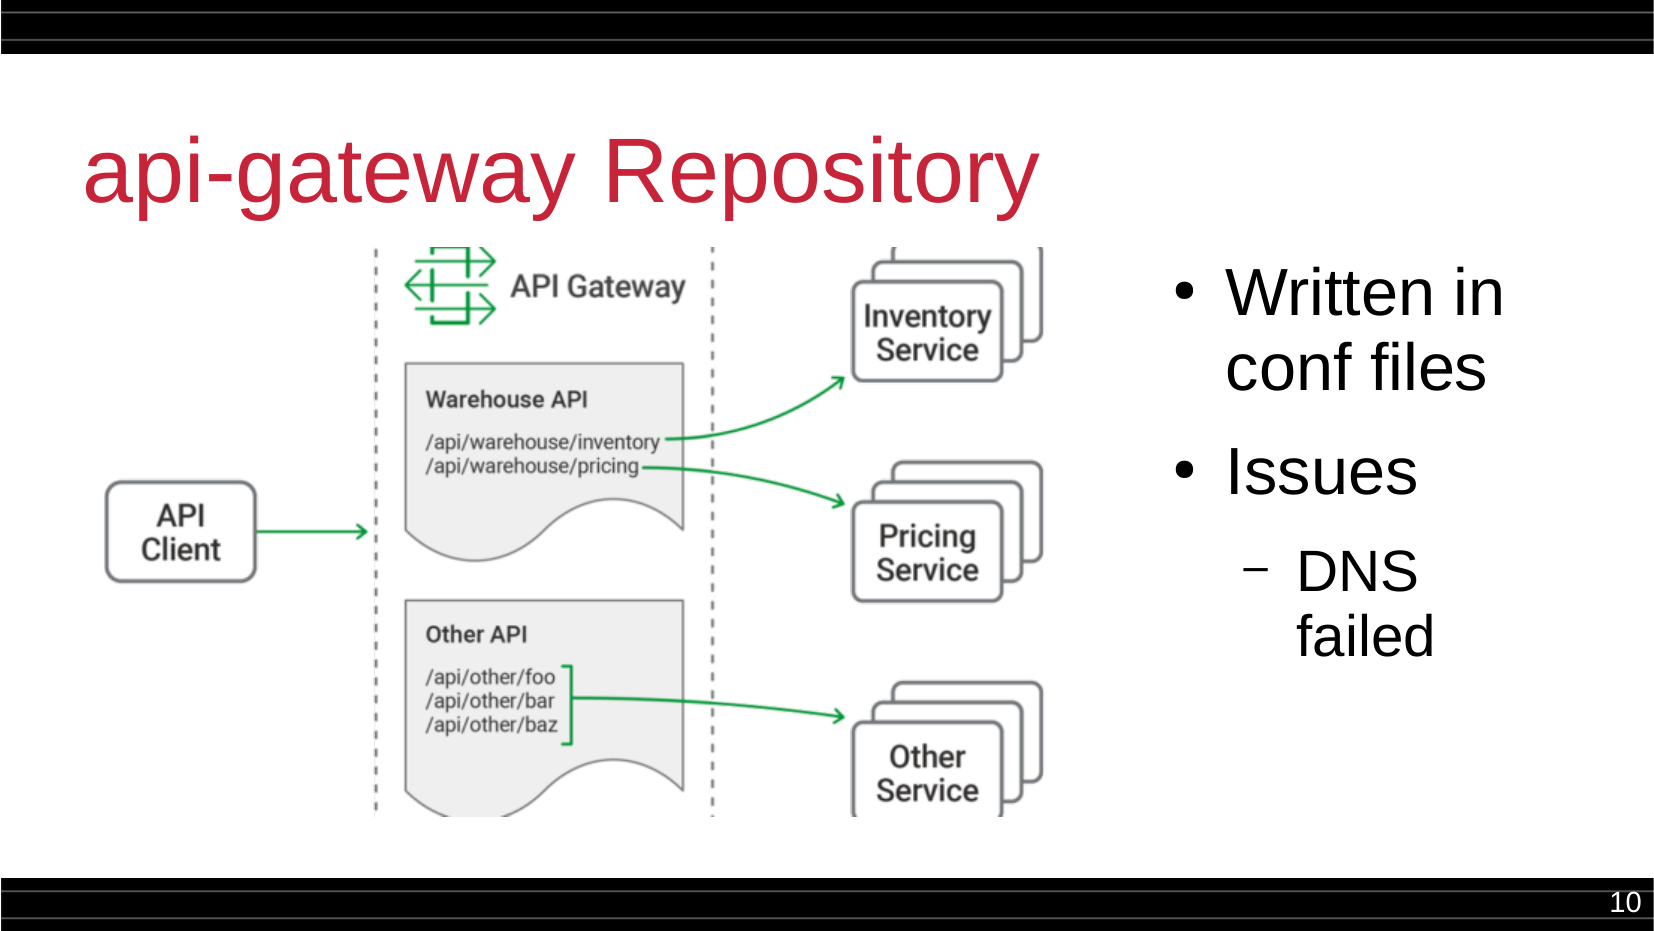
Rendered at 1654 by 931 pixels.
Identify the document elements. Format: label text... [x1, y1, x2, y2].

list Written in conf files Issues DNS failed [1155, 255, 1572, 758]
picture [1, 0, 1654, 54]
title api-gateway Repository [82, 92, 1571, 249]
picture [67, 247, 1081, 817]
picture [1, 878, 1654, 931]
